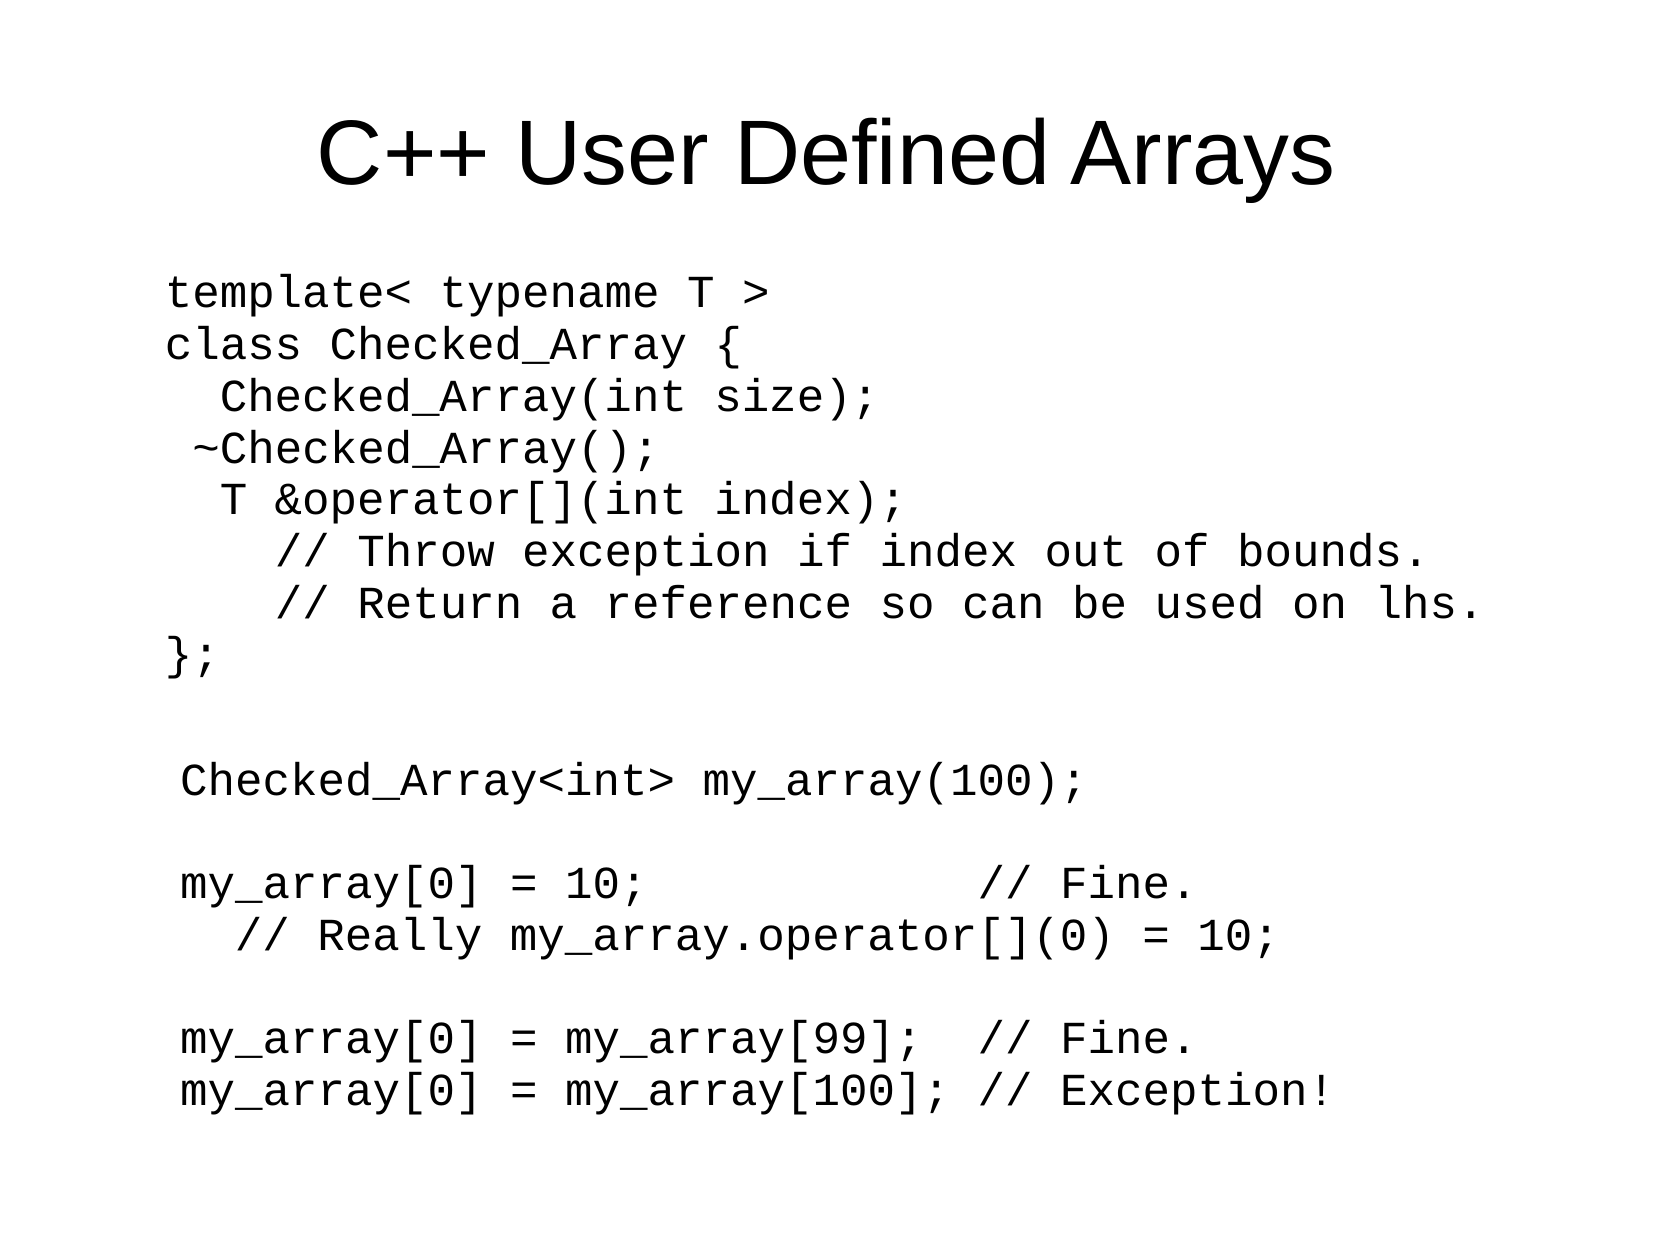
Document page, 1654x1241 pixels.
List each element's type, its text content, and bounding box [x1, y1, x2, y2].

text_box template< typename T > class Checked_Array { Checked_Array(int size); ~Checked_Array(); T &operator[](int index); // Throw exception if index out of bounds. // Return a reference so can be used on lhs. }; [150, 262, 1500, 668]
text_box Checked_Array<int> my_array(100); my_array[0] = 10; // Fine. // Really my_array.operator[](0) = 10; my_array[0] = my_array[99]; // Fine. my_array[0] = my_array[100]; // Exception! [165, 750, 1351, 1107]
title C++ User Defined Arrays [82, 49, 1571, 257]
